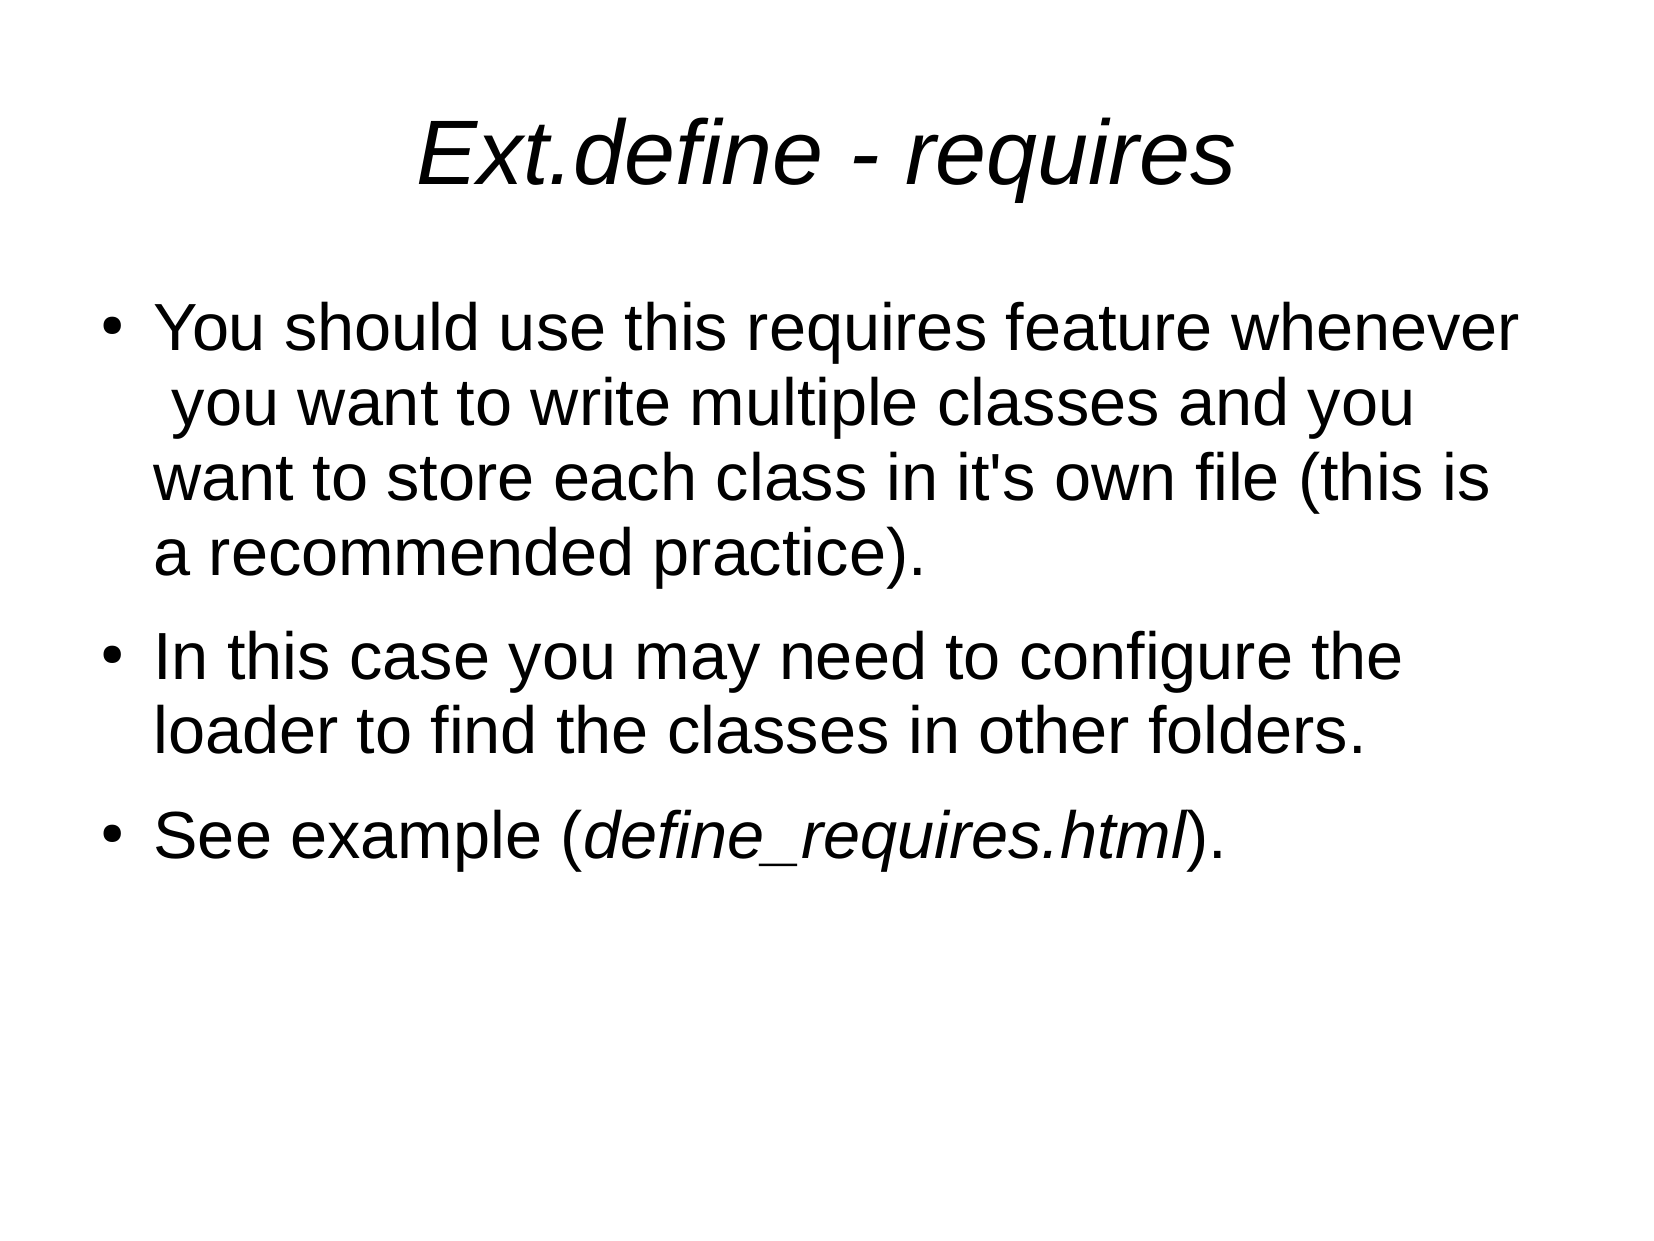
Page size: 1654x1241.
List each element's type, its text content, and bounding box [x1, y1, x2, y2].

list You should use this requires feature whenever you want to write multiple classes and you want to store each class in it's own file (this is a recommended practice). In this case you may need to configure the loader to find the classes in other folders. See example (define_requires.html). [82, 290, 1538, 1010]
title Ext.define - requires [82, 49, 1571, 257]
